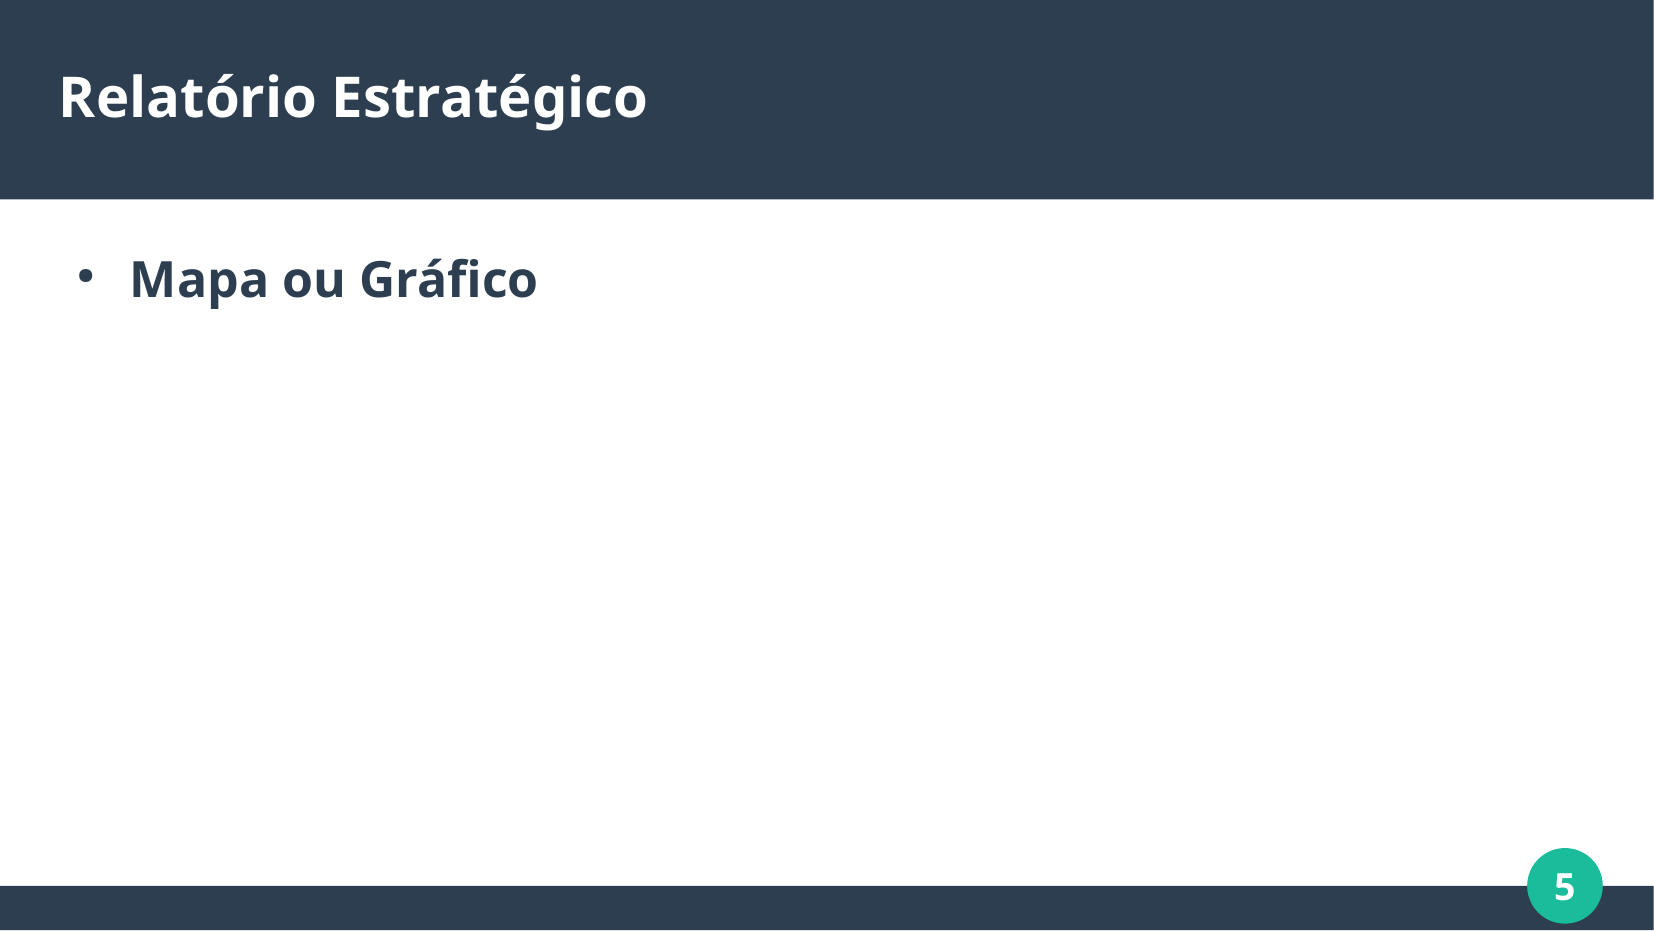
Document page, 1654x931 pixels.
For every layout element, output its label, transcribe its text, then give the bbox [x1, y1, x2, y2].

title Relatório Estratégico [59, 37, 1595, 155]
list Mapa ou Gráfico [59, 243, 1595, 864]
